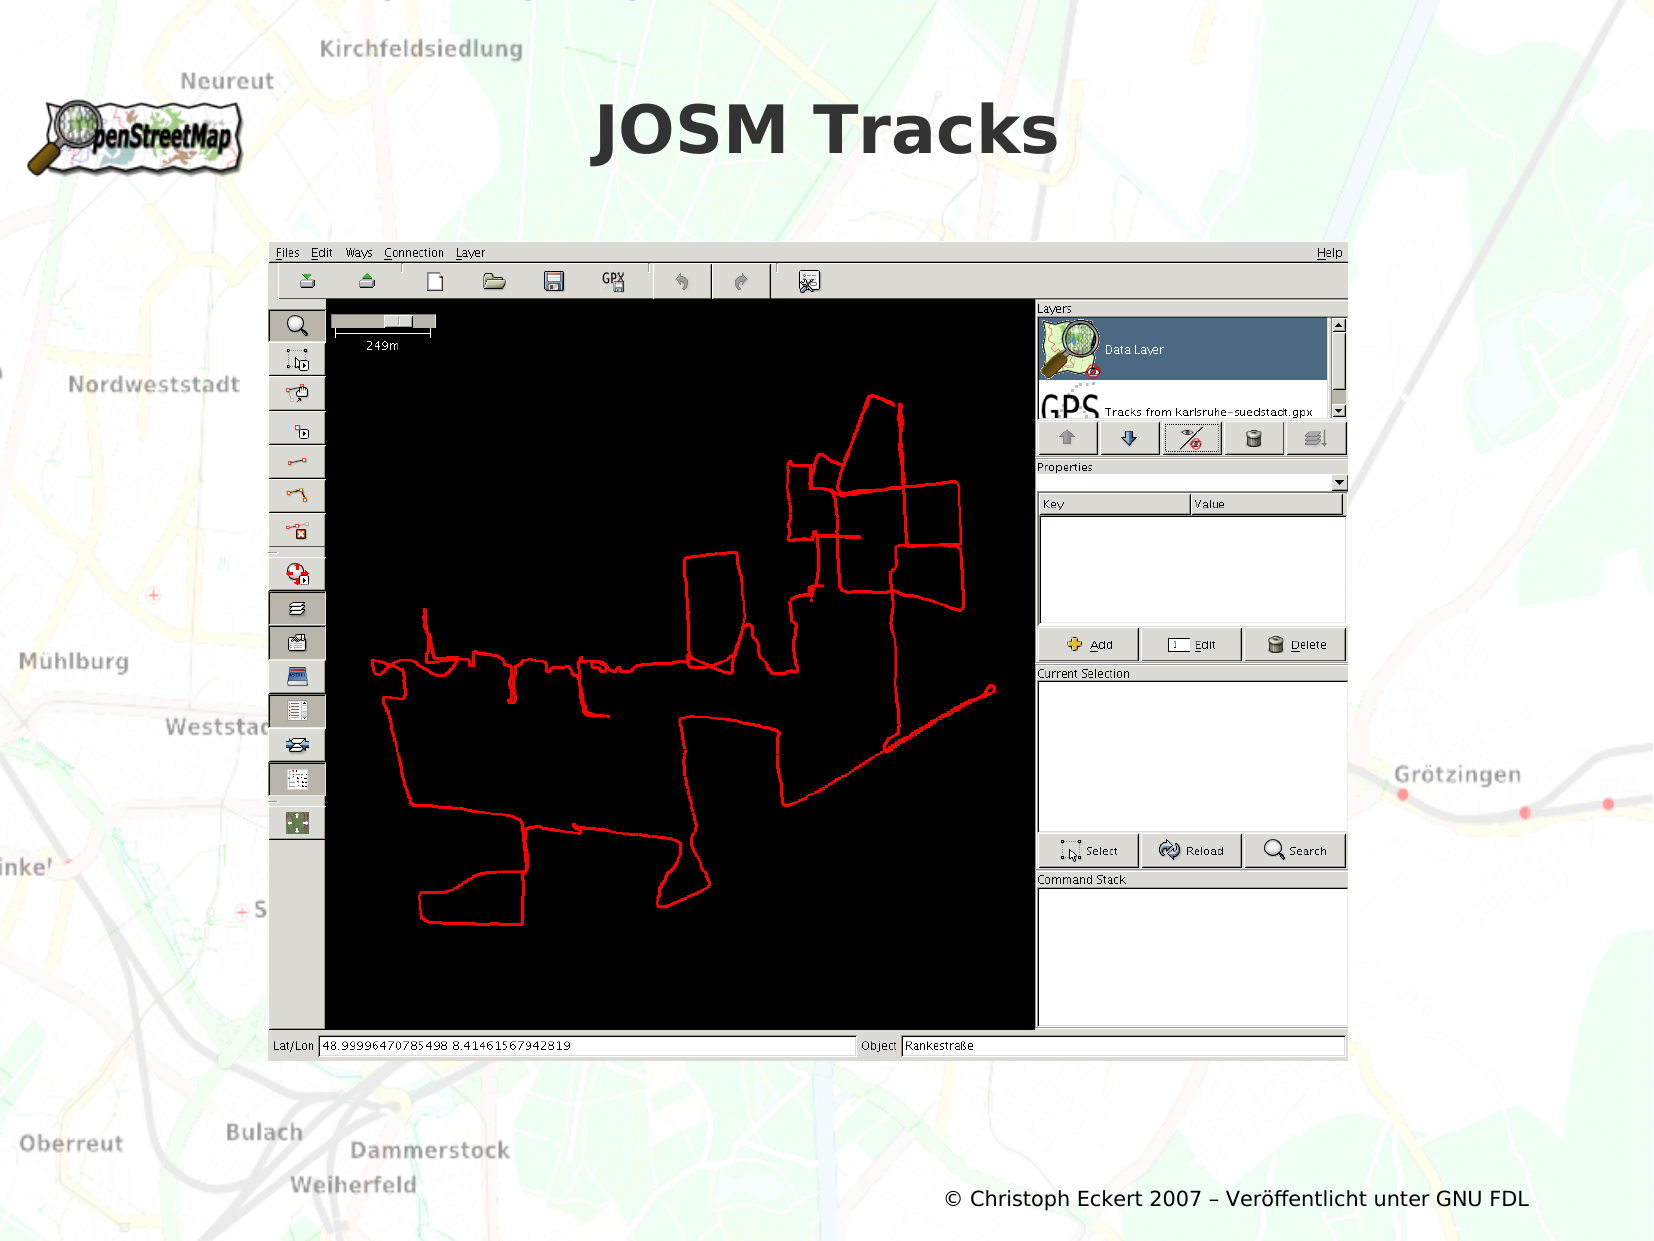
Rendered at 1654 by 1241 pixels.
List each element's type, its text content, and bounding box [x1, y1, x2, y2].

picture [0, 0, 1653, 1241]
title JOSM Tracks [121, 91, 1534, 299]
